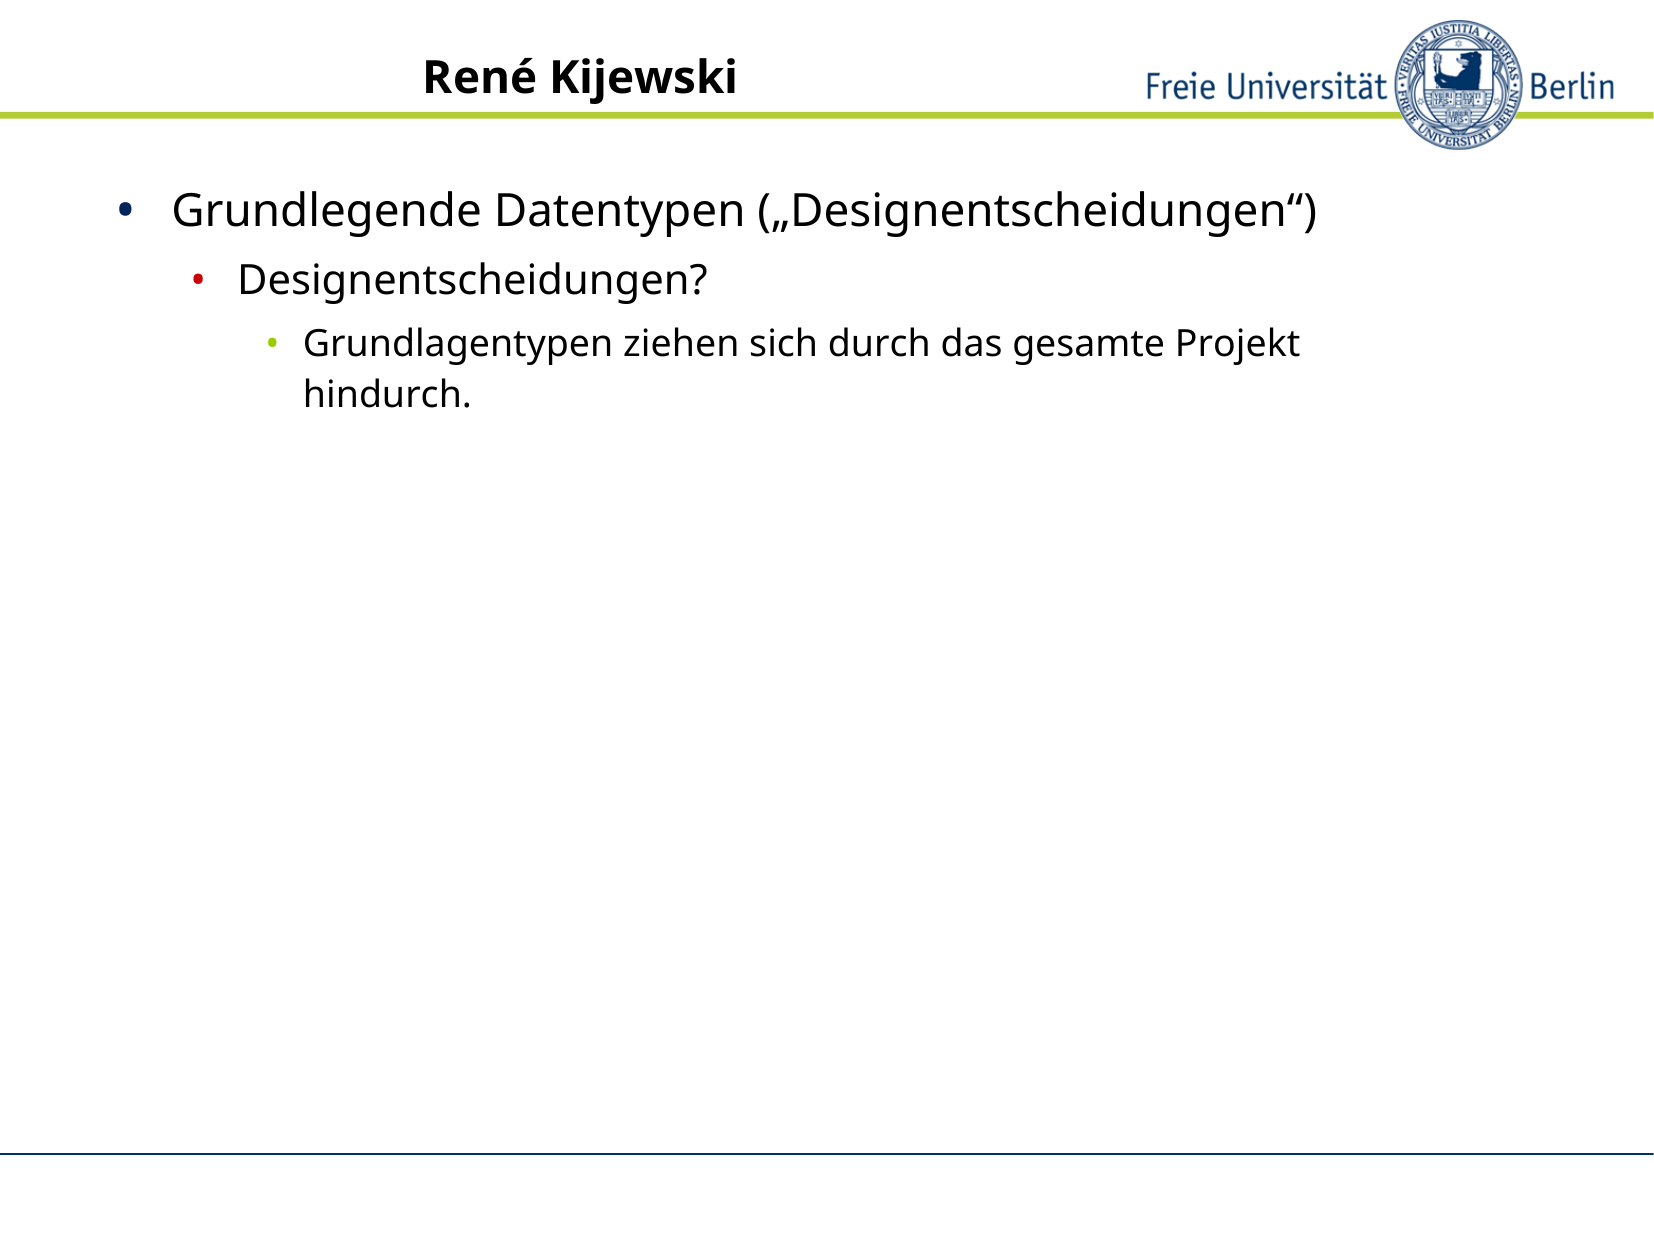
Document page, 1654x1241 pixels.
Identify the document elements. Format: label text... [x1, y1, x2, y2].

list Grundlegende Datentypen („Designentscheidungen“) Designentscheidungen? Grundlagentypen ziehen sich durch das gesamte Projekt hindurch. [115, 177, 1418, 680]
title René Kijewski [422, 0, 1654, 152]
